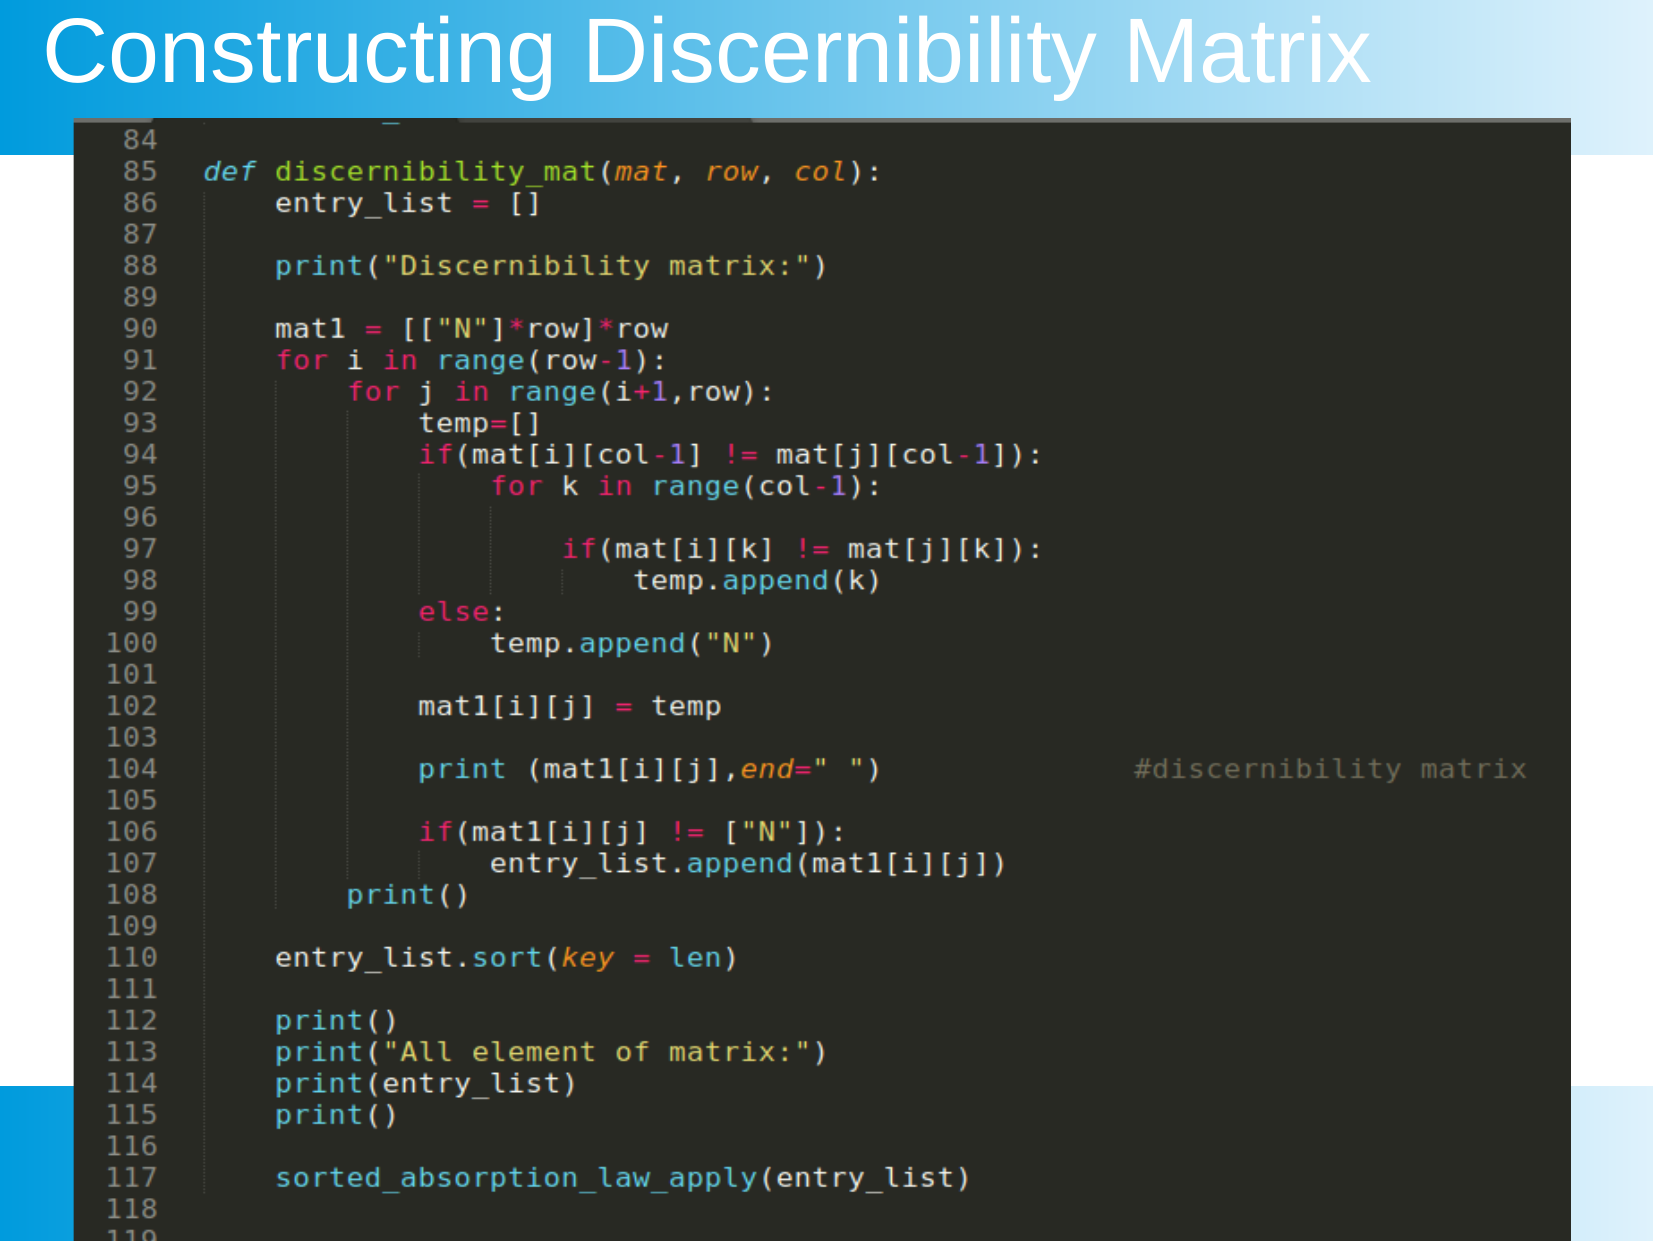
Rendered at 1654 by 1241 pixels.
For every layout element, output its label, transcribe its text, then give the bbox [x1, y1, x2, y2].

title Constructing Discernibility Matrix [0, 0, 1453, 205]
picture [73, 118, 1571, 1241]
